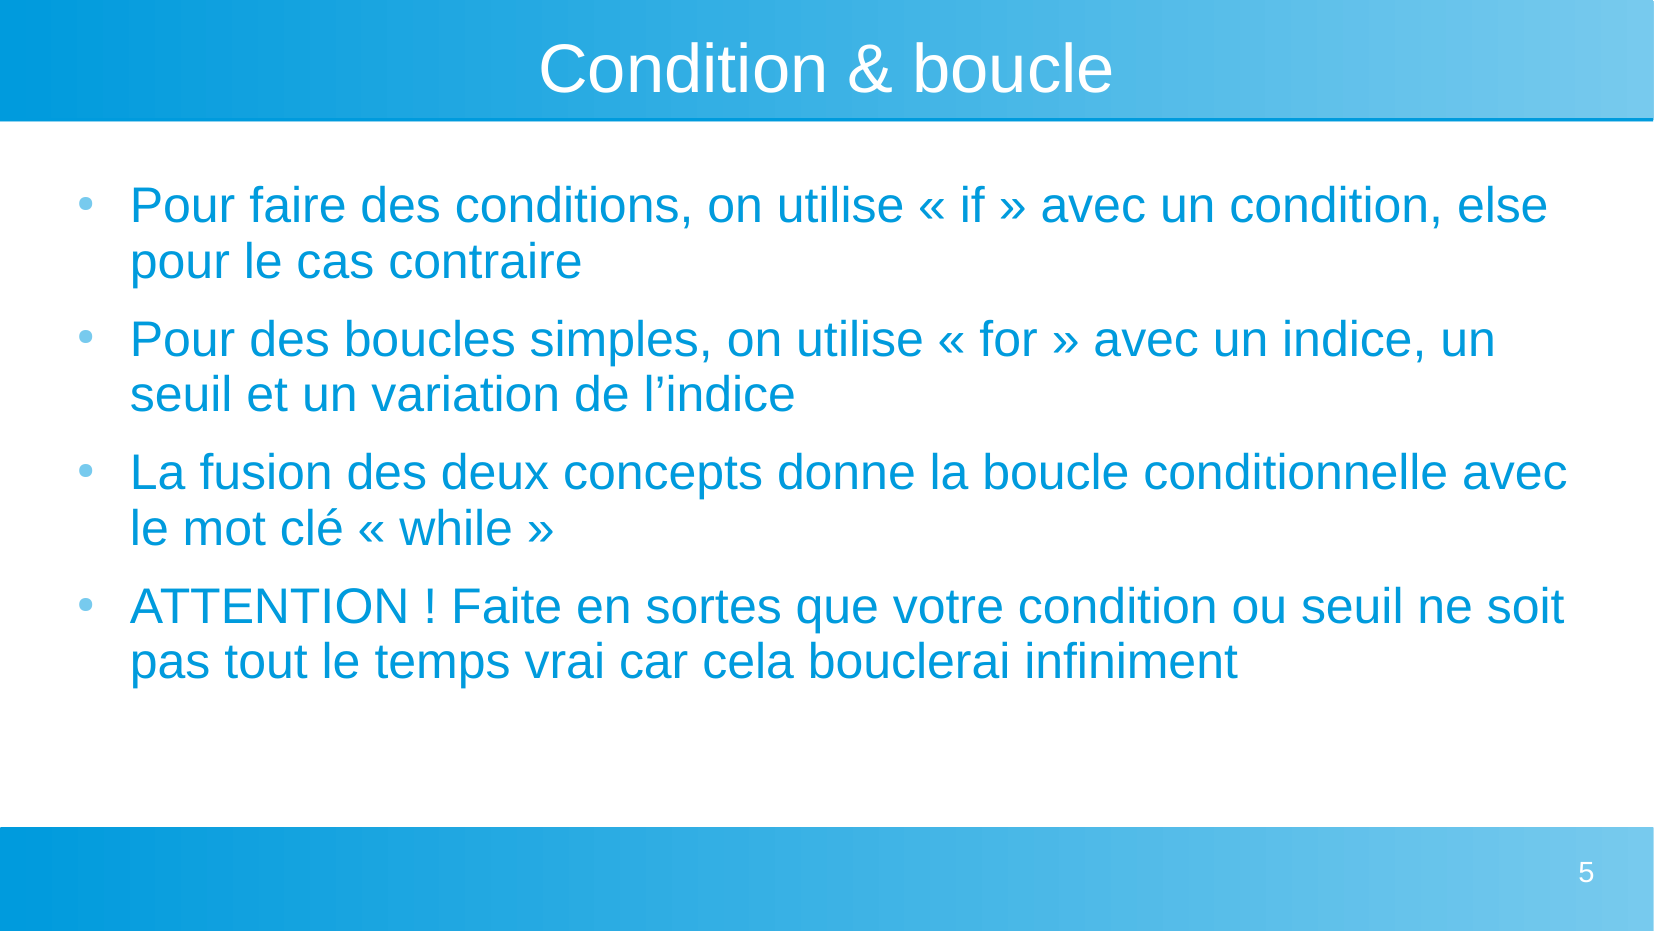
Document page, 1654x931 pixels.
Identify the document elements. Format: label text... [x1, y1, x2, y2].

list Pour faire des conditions, on utilise « if » avec un condition, else pour le cas contraire Pour des boucles simples, on utilise « for » avec un indice, un seuil et un variation de l’indice La fusion des deux concepts donne la boucle conditionnelle avec le mot clé « while » ATTENTION ! Faite en sortes que votre condition ou seuil ne soit pas tout le temps vrai car cela bouclerai infiniment [59, 177, 1595, 768]
title Condition & boucle [59, 29, 1595, 108]
